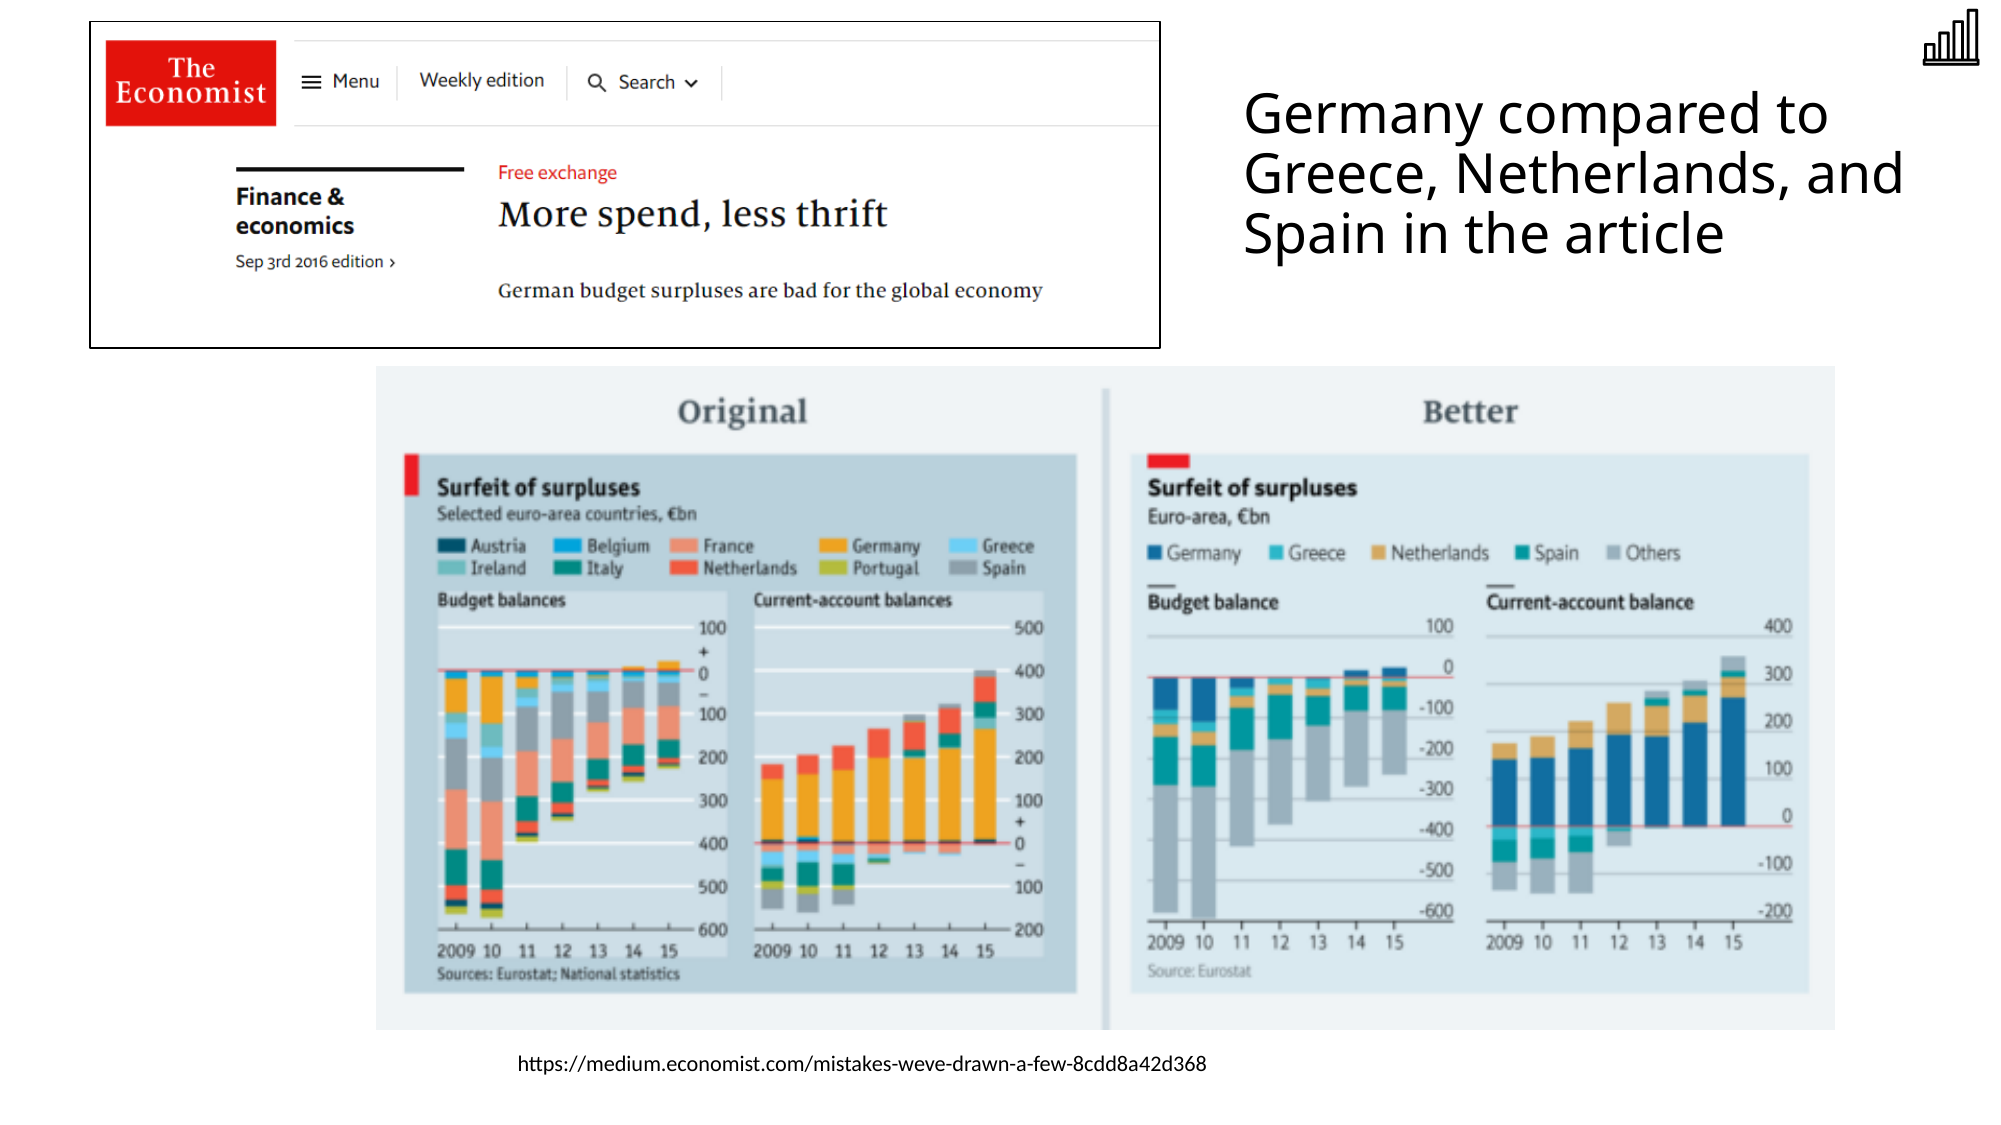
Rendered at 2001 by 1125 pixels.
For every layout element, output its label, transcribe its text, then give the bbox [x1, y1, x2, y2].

picture [1868, 0, 2000, 91]
text_box https://medium.economist.com/mistakes-weve-drawn-a-few-8cdd8a42d368 [497, 1029, 1835, 1097]
picture [376, 366, 1835, 1030]
picture [90, 22, 1160, 348]
title Germany compared to Greece, Netherlands, and Spain in the article [1228, 50, 1926, 300]
